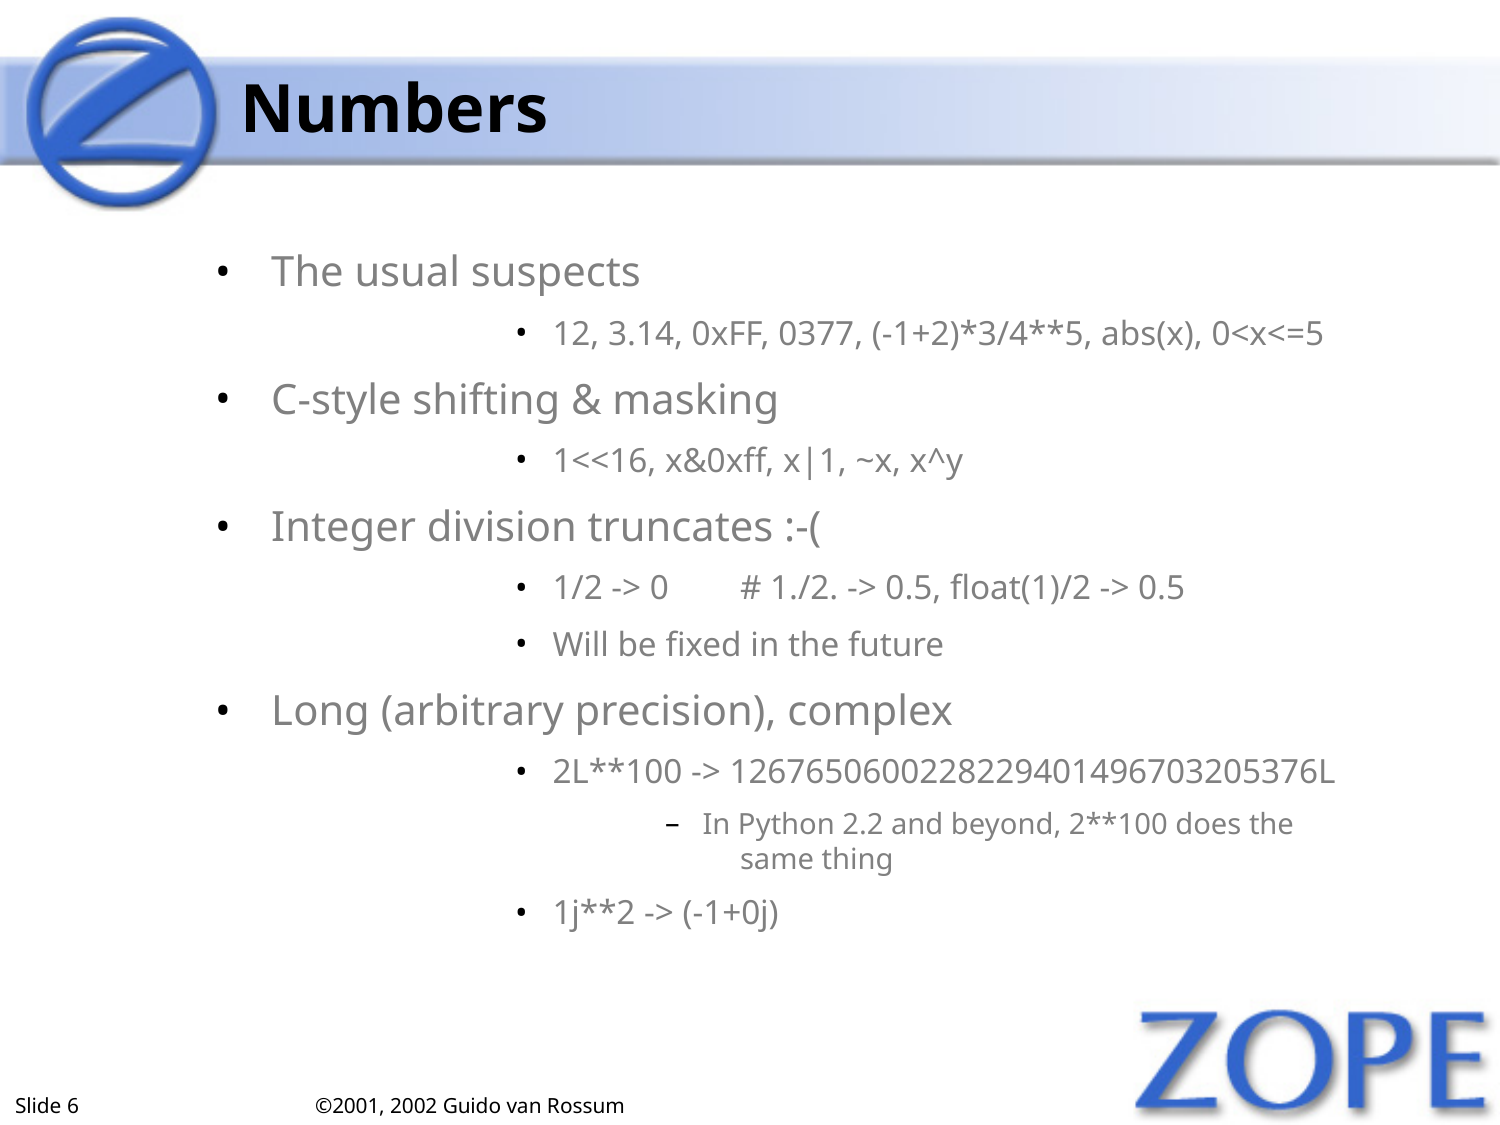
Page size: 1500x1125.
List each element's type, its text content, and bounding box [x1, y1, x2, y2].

list The usual suspects 12, 3.14, 0xFF, 0377, (-1+2)*3/4**5, abs(x), 0<x<=5 C-style shifting & masking 1<<16, x&0xff, x|1, ~x, x^y Integer division truncates :-( 1/2 -> 0 # 1./2. -> 0.5, float(1)/2 -> 0.5 Will be fixed in the future Long (arbitrary precision), complex 2L**100 -> 1267650600228229401496703205376L In Python 2.2 and beyond, 2**100 does the same thing 1j**2 -> (-1+0j) [200, 237, 1388, 1001]
title Numbers [225, 50, 1467, 163]
